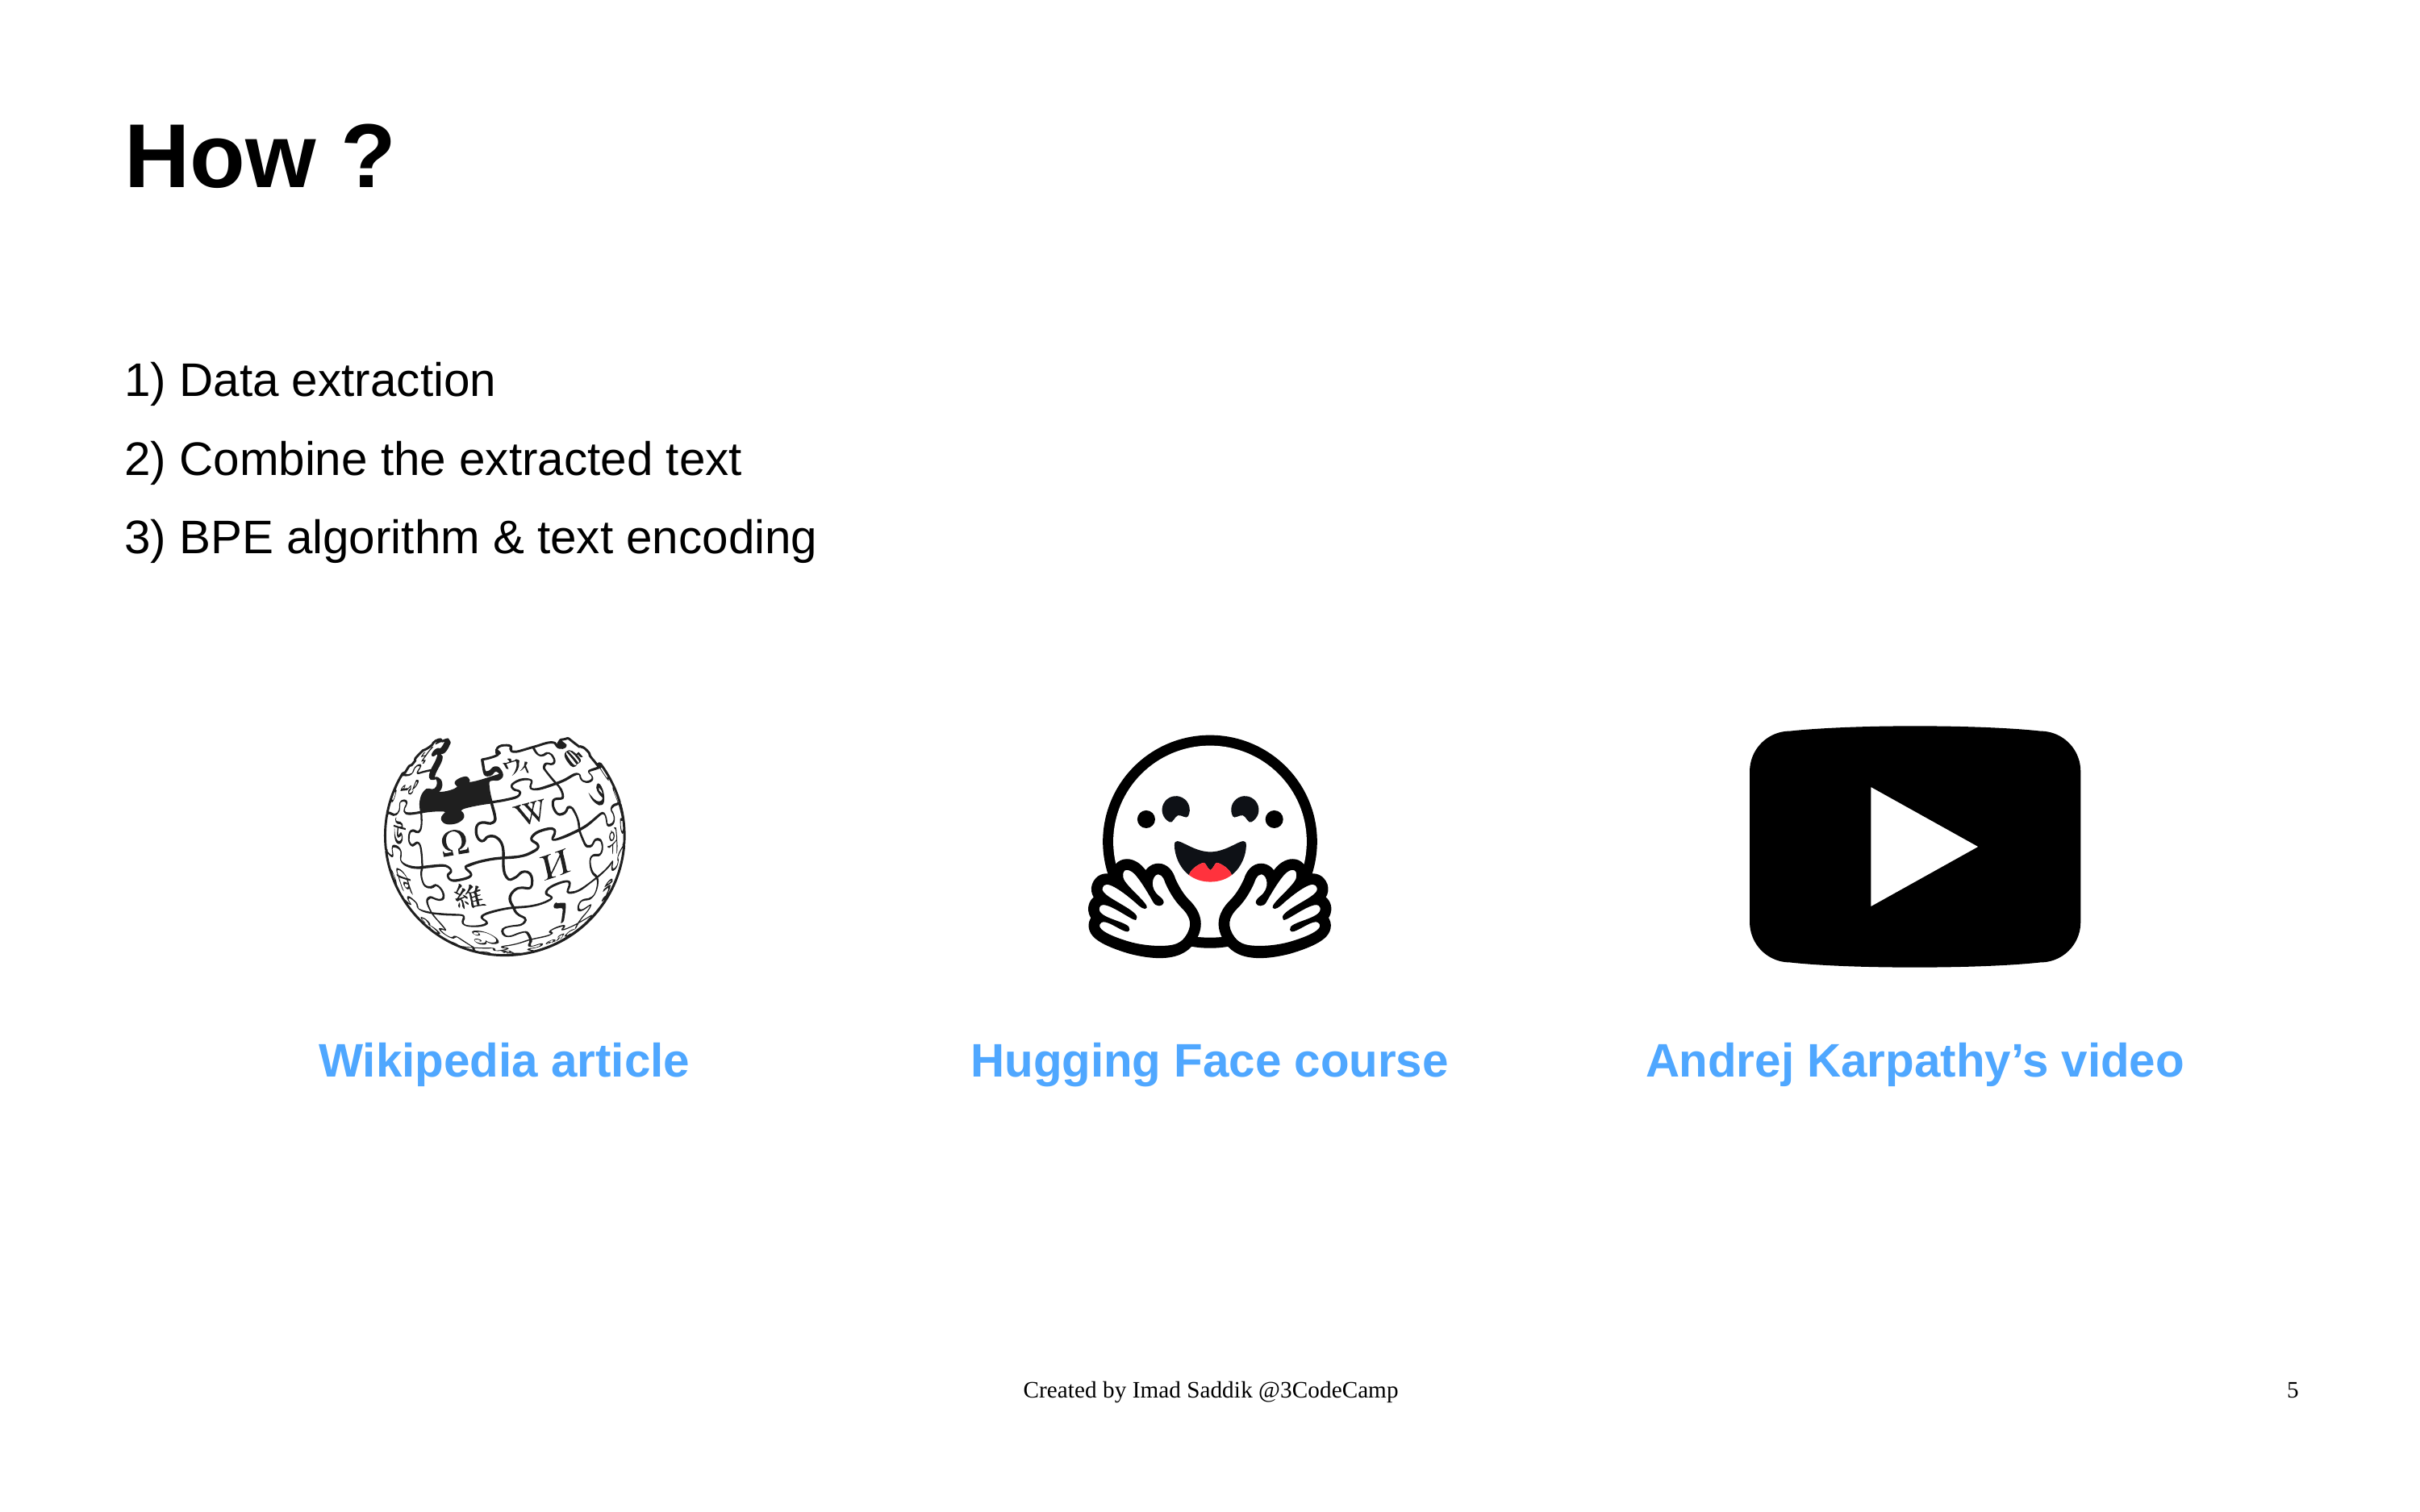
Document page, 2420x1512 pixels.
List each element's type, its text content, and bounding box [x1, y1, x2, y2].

text_box Data extraction Combine the extracted text BPE algorithm & text encoding [112, 322, 1634, 570]
picture [1749, 726, 2081, 968]
picture [383, 726, 626, 968]
picture [1079, 726, 1341, 968]
text_box Hugging Face course [892, 1028, 1528, 1093]
text_box How ? [112, 61, 1194, 251]
text_box Wikipedia article [187, 1028, 823, 1093]
text_box Andrej Karpathy’s video [1597, 1028, 2233, 1093]
